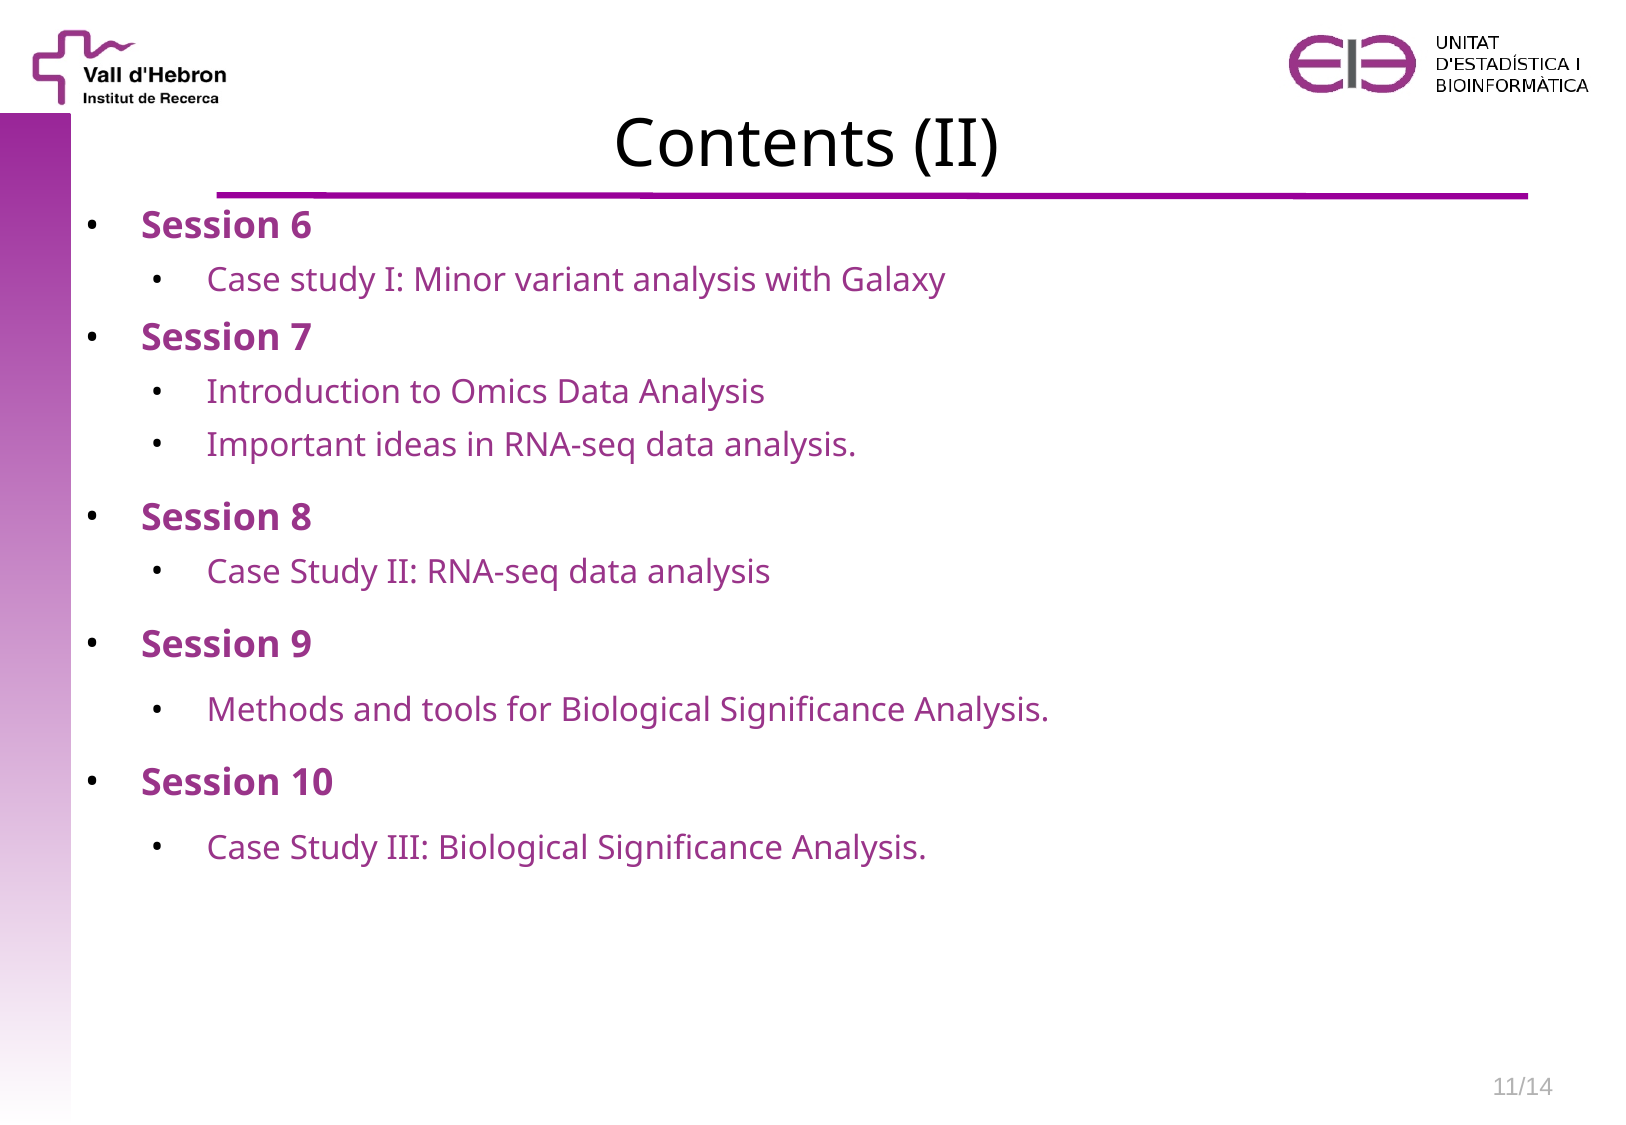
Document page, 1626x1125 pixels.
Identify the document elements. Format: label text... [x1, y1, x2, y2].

list Session 6 Case study I: Minor variant analysis with Galaxy Session 7 Introduction to Omics Data Analysis Important ideas in RNA-seq data analysis. Session 8 Case Study II: RNA-seq data analysis Session 9 Methods and tools for Biological Significance Analysis. Session 10 Case Study III: Biological Significance Analysis. [70, 193, 1542, 847]
picture [1279, 24, 1625, 100]
title Contents (II) [243, 52, 1371, 193]
picture [31, 29, 227, 106]
